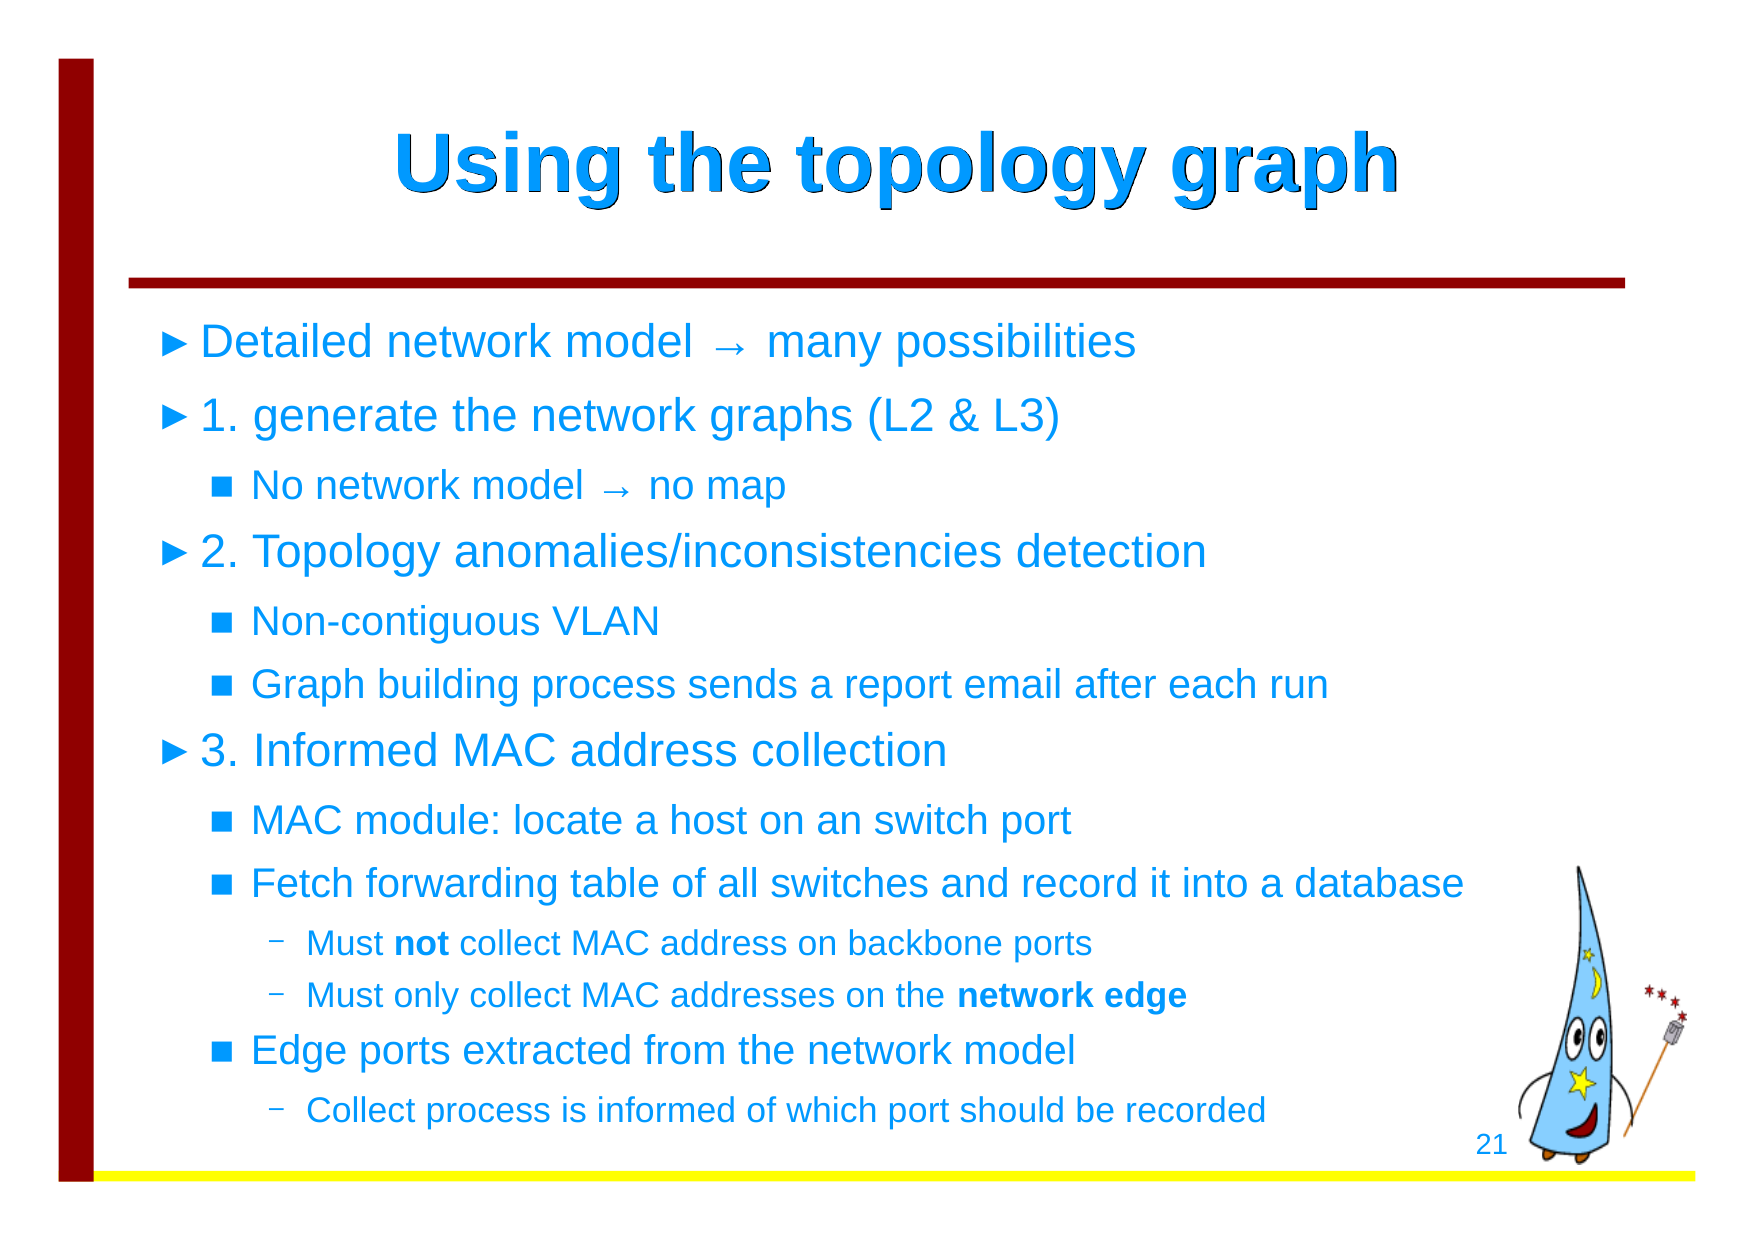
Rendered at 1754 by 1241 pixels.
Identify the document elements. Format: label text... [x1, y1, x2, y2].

picture [1518, 865, 1687, 1165]
title Using the topology graph [152, 74, 1643, 252]
list Detailed network model → many possibilities 1. generate the network graphs (L2 & L3) No network model → no map 2. Topology anomalies/inconsistencies detection Non-contiguous VLAN Graph building process sends a report email after each run 3. Informed MAC address collection MAC module: locate a host on an switch port Fetch forwarding table of all switches and record it into a database Must not collect MAC address on backbone ports Must only collect MAC addresses on the network edge Edge ports extracted from the network model Collect process is informed of which port should be recorded [140, 315, 1614, 1134]
